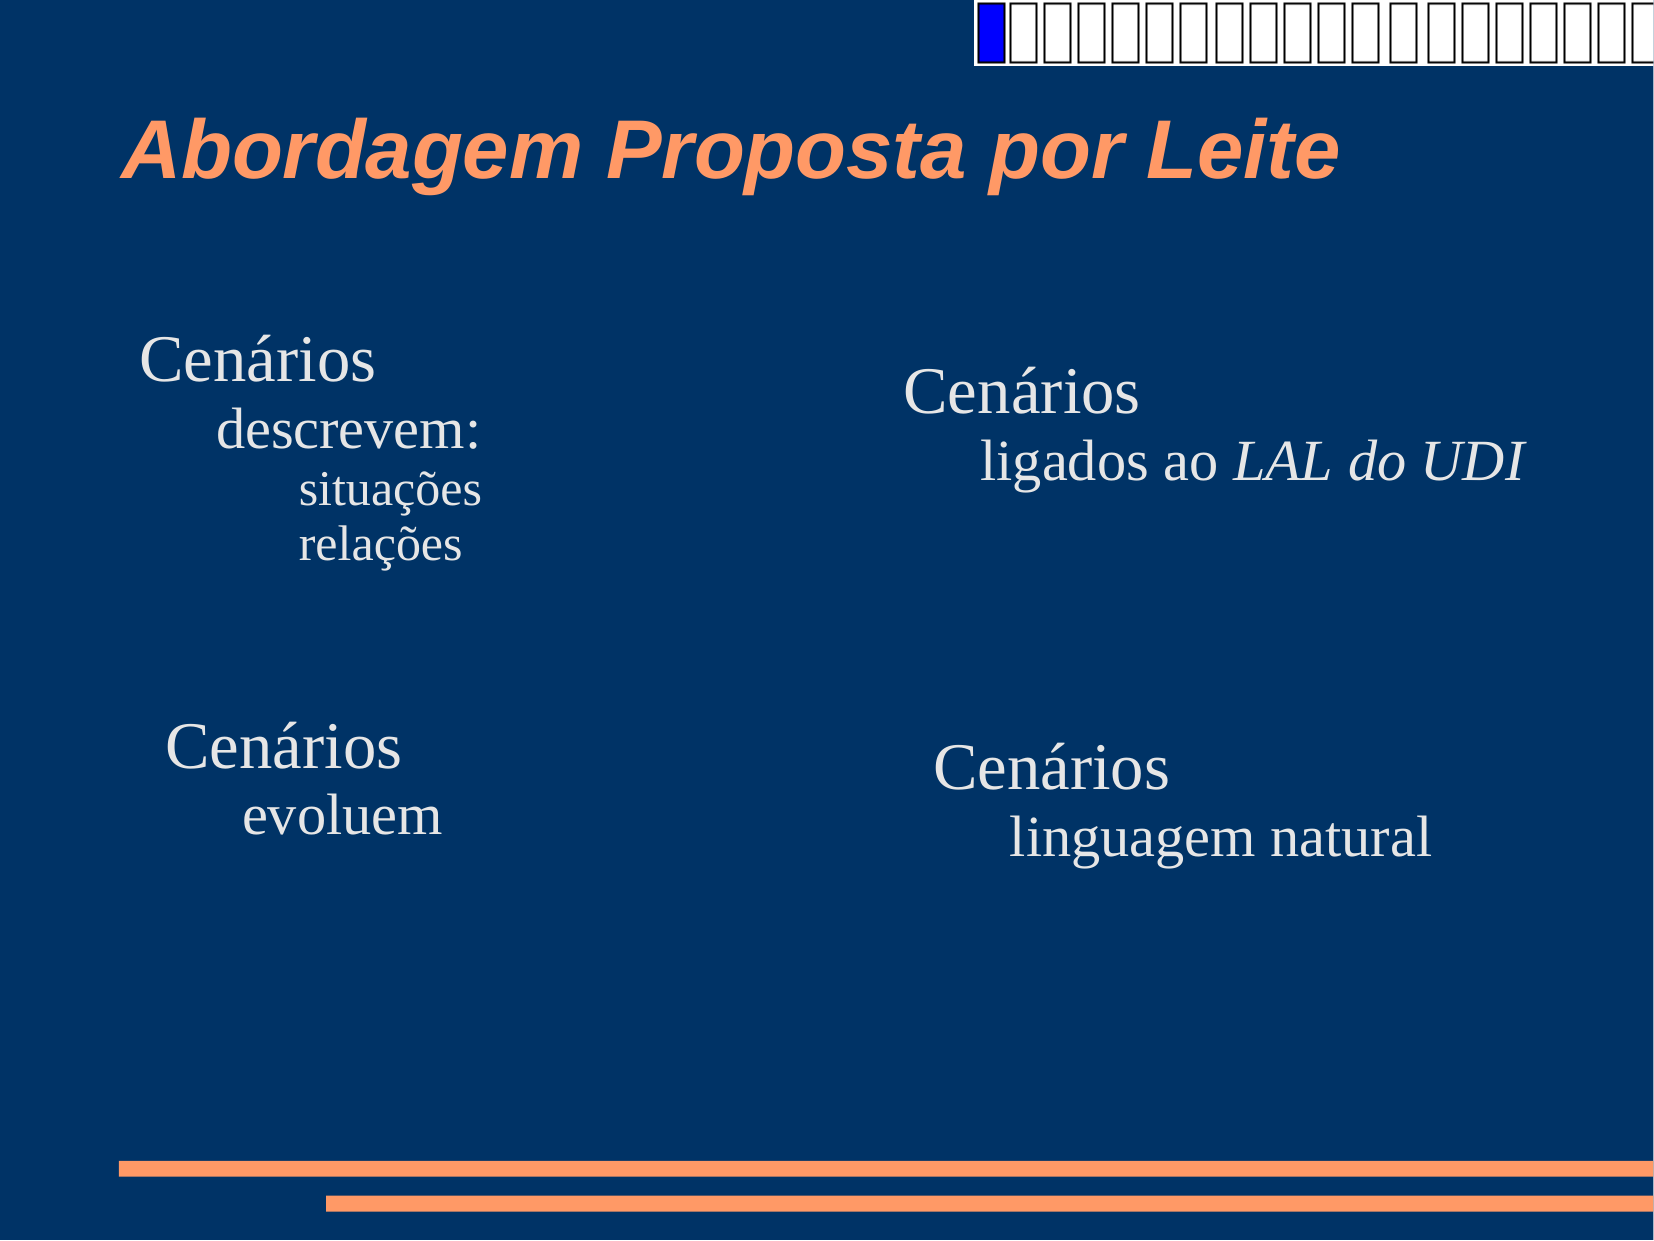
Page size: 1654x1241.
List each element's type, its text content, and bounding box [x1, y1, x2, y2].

list Cenários ligados ao LAL do UDI [885, 354, 1536, 576]
picture [974, 0, 1654, 66]
title Abordagem Proposta por Leite [121, 46, 1534, 254]
list Cenários linguagem natural [915, 730, 1565, 886]
list Cenários descrevem: situações relações [121, 322, 591, 621]
list Cenários evoluem [147, 708, 562, 1004]
